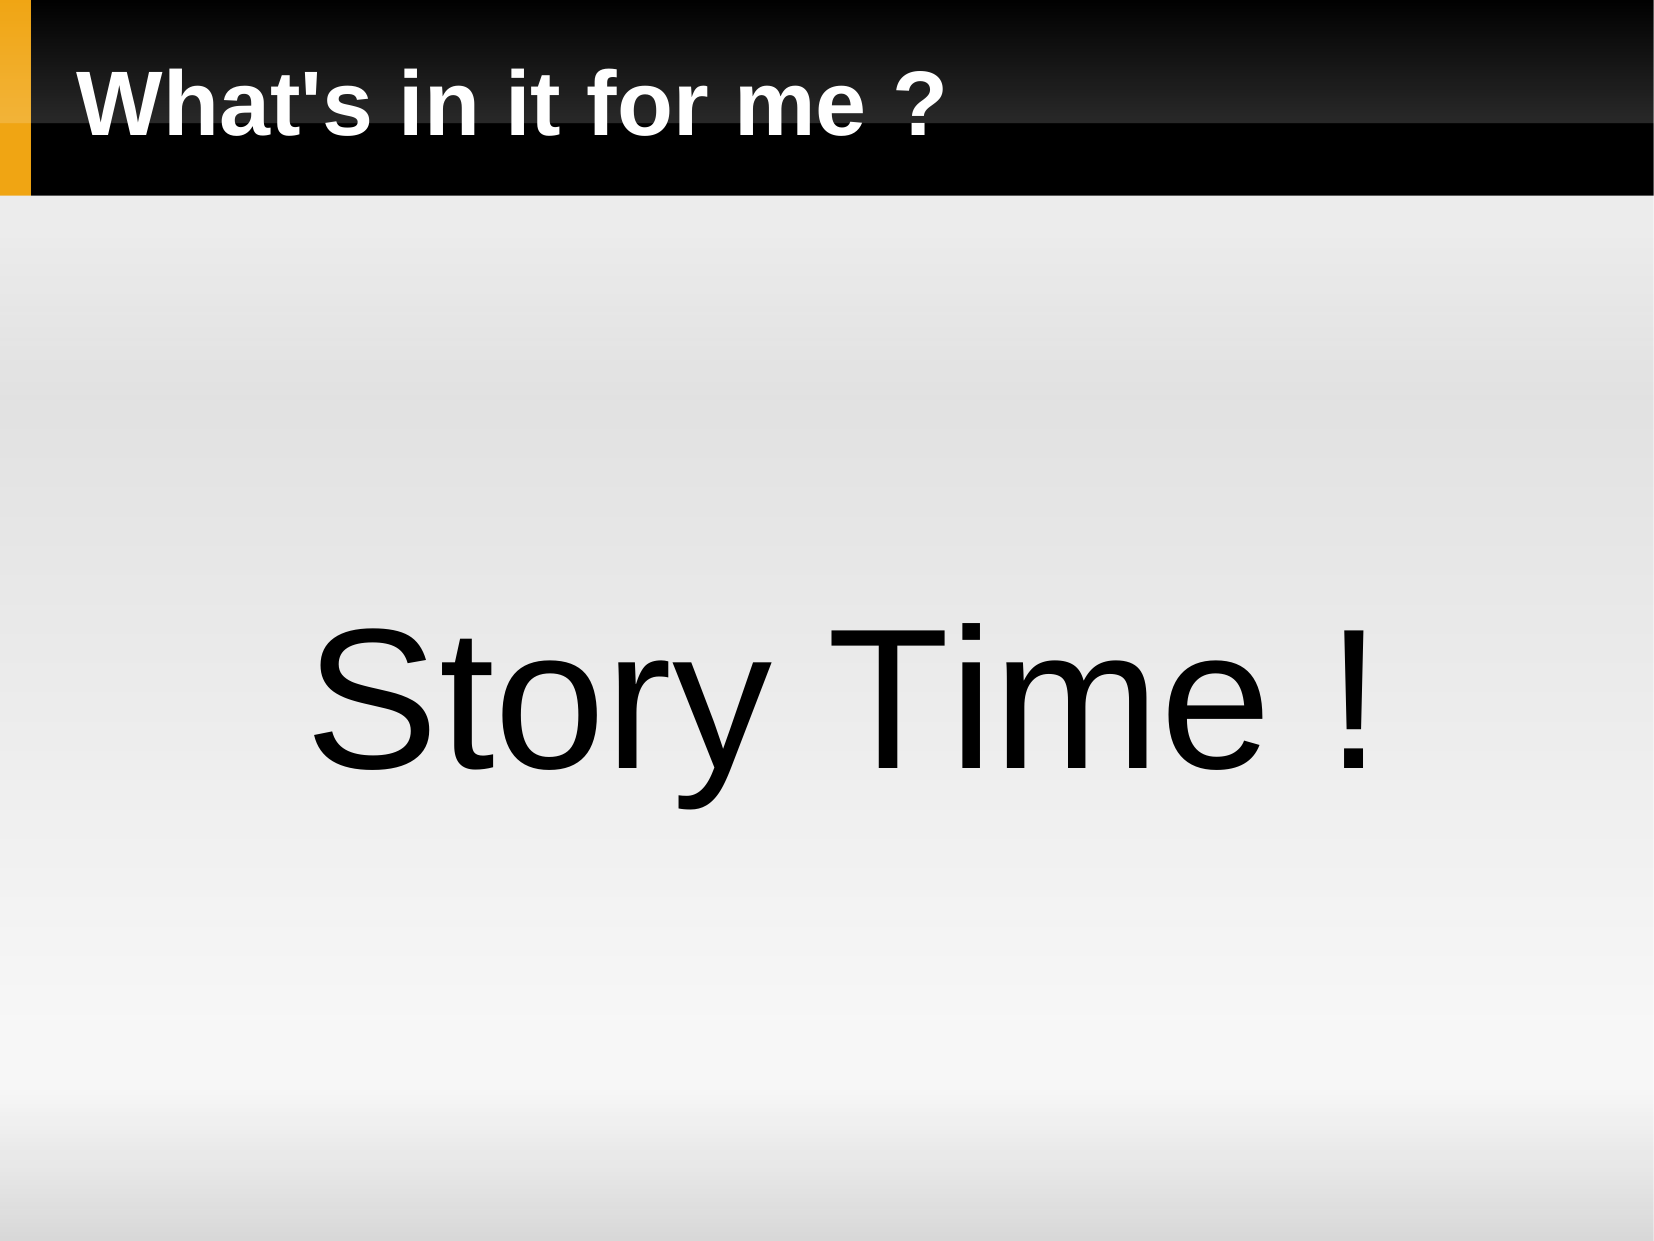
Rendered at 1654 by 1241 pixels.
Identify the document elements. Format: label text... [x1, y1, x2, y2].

picture [0, 0, 1654, 1241]
subtitle Story Time ! [82, 297, 1571, 1102]
title What's in it for me ? [76, 7, 1565, 200]
